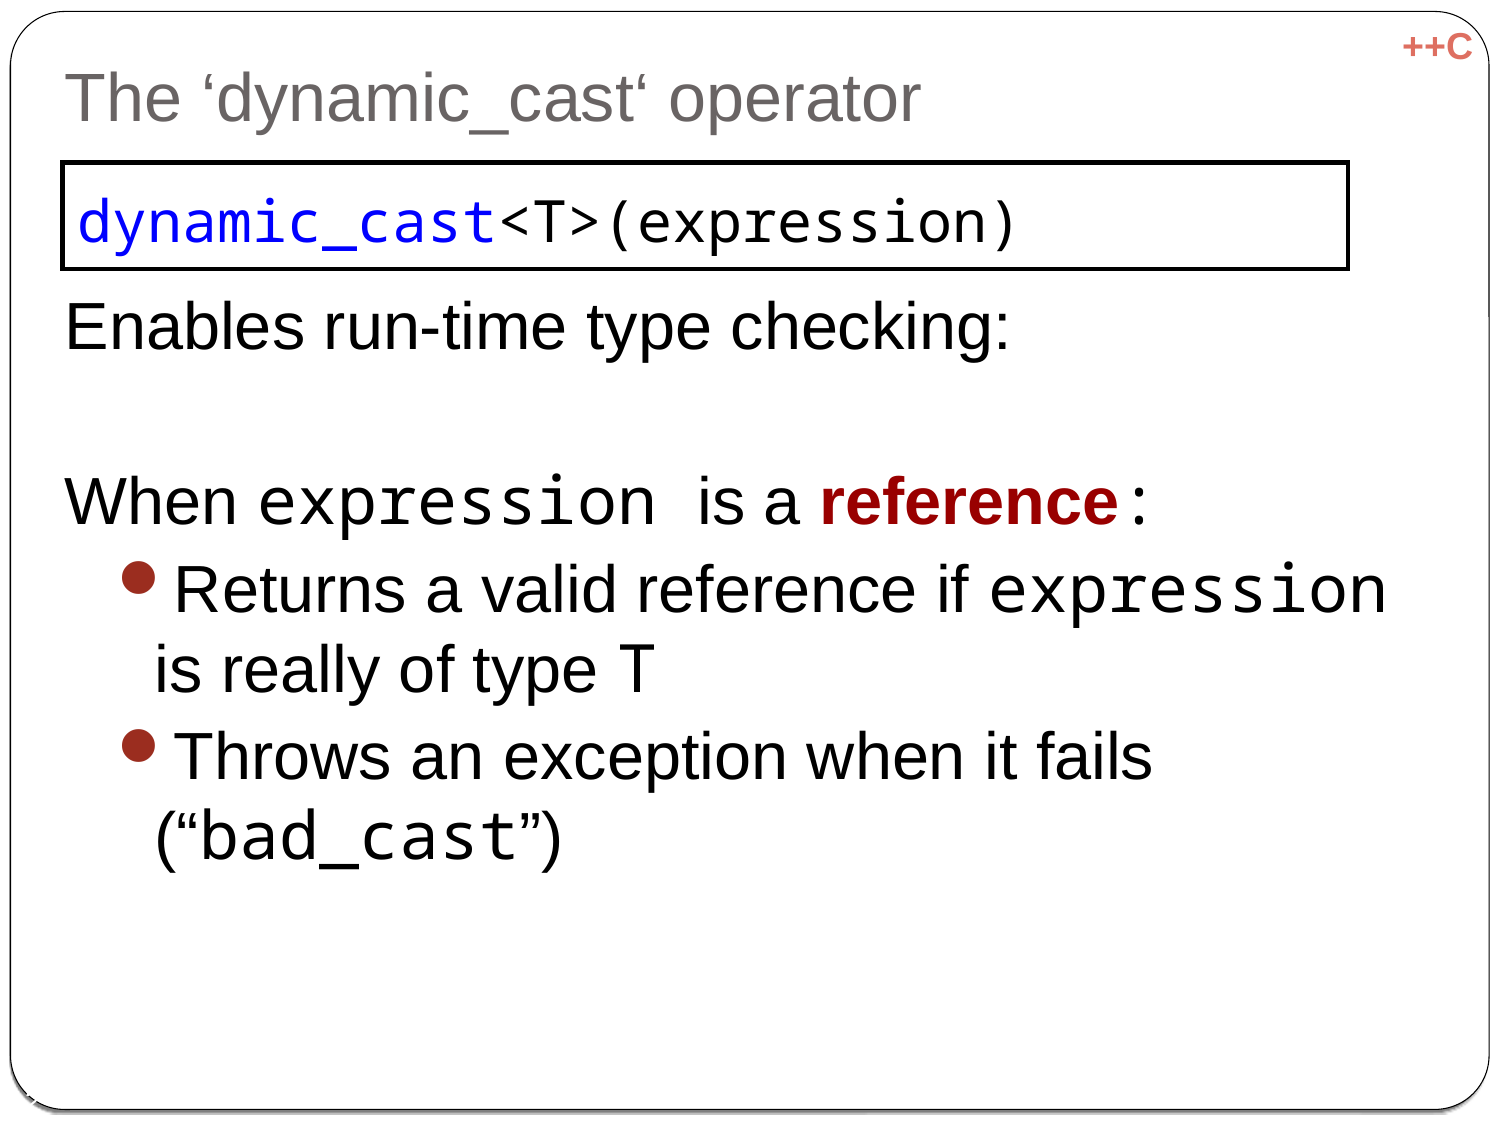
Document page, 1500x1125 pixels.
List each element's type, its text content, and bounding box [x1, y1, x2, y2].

text_box dynamic_cast<T>(expression) [62, 162, 1349, 269]
list Enables run-time type checking: When expression is a reference: Returns a valid reference if expression is really of type T Throws an exception when it fails (“bad_cast”) [50, 275, 1450, 1088]
title The ‘dynamic_cast‘ operator [50, 45, 1450, 150]
slide_number <number> [0, 1074, 50, 1125]
